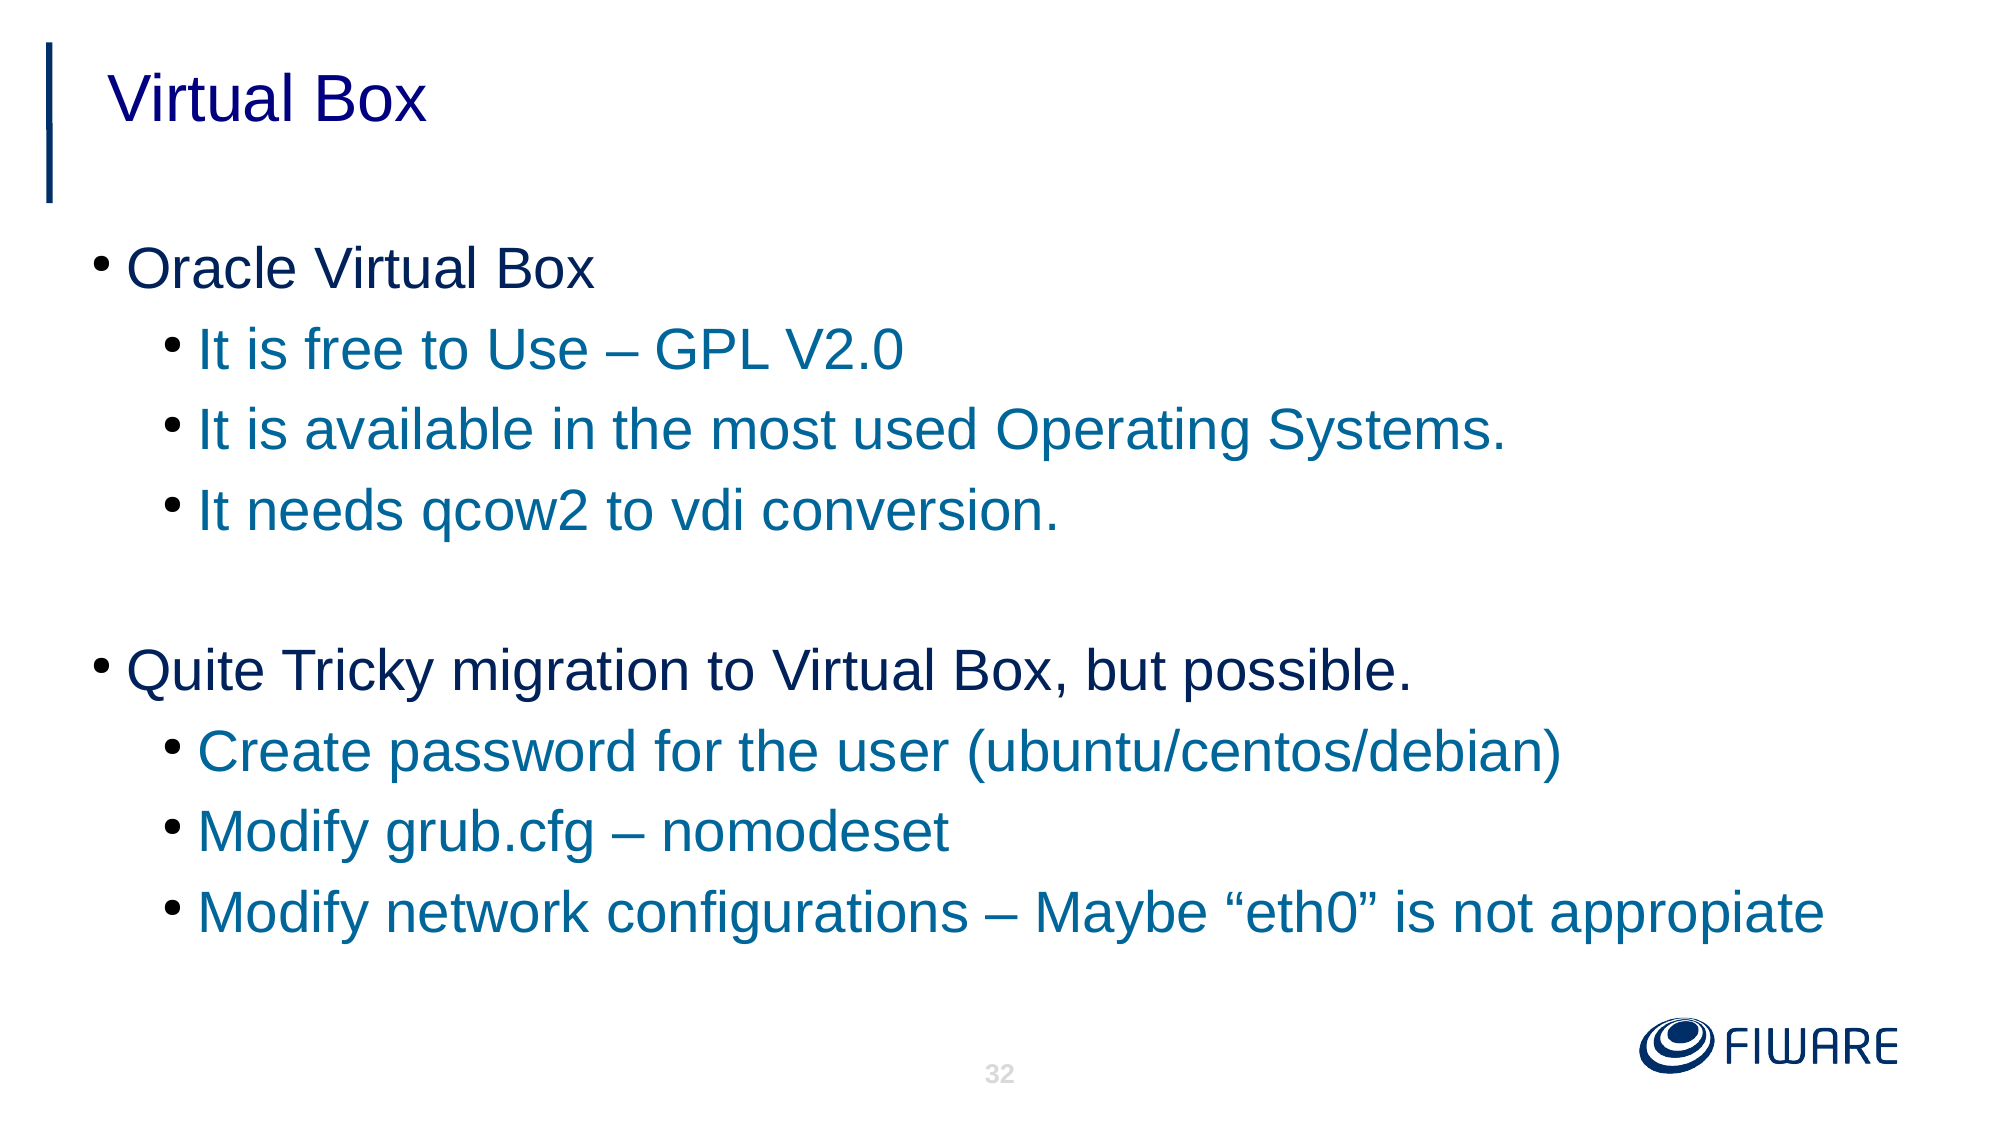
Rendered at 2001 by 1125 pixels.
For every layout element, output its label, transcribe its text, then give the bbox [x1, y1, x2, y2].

picture [1635, 1012, 1905, 1077]
slide_number <number> [887, 1042, 1113, 1103]
title Virtual Box [92, 47, 1704, 154]
text_box Oracle Virtual Box It is free to Use – GPL V2.0 It is available in the most used Operating Systems. It needs qcow2 to vdi conversion. Quite Tricky migration to Virtual Box, but possible. Create password for the user (ubuntu/centos/debian) Modify grub.cfg – nomodeset Modify network configurations – Maybe “eth0” is not appropiate [76, 212, 1902, 952]
